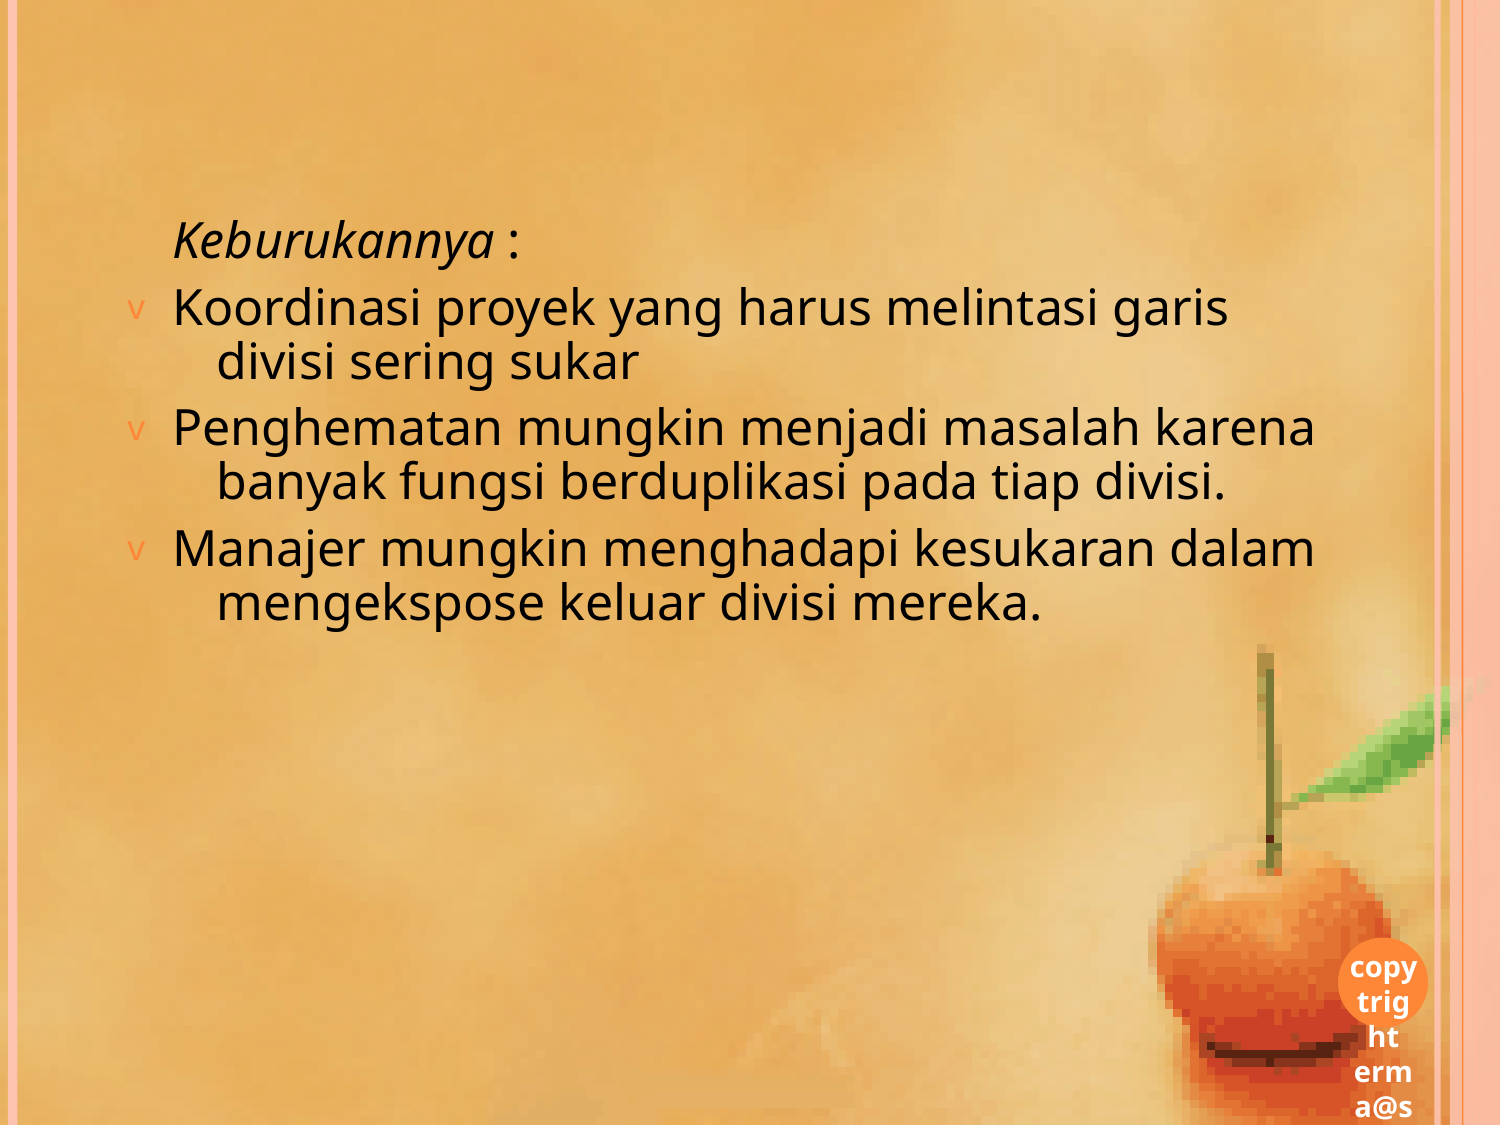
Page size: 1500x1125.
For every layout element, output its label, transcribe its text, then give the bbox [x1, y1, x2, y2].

list Keburukannya : Koordinasi proyek yang harus melintasi garis divisi sering sukar Penghematan mungkin menjadi masalah karena banyak fungsi berduplikasi pada tiap divisi. Manajer mungkin menghadapi kesukaran dalam mengekspose keluar divisi mereka. [112, 208, 1338, 746]
text_box copytright erma@stikom-bali.ac.id [1333, 940, 1434, 1027]
